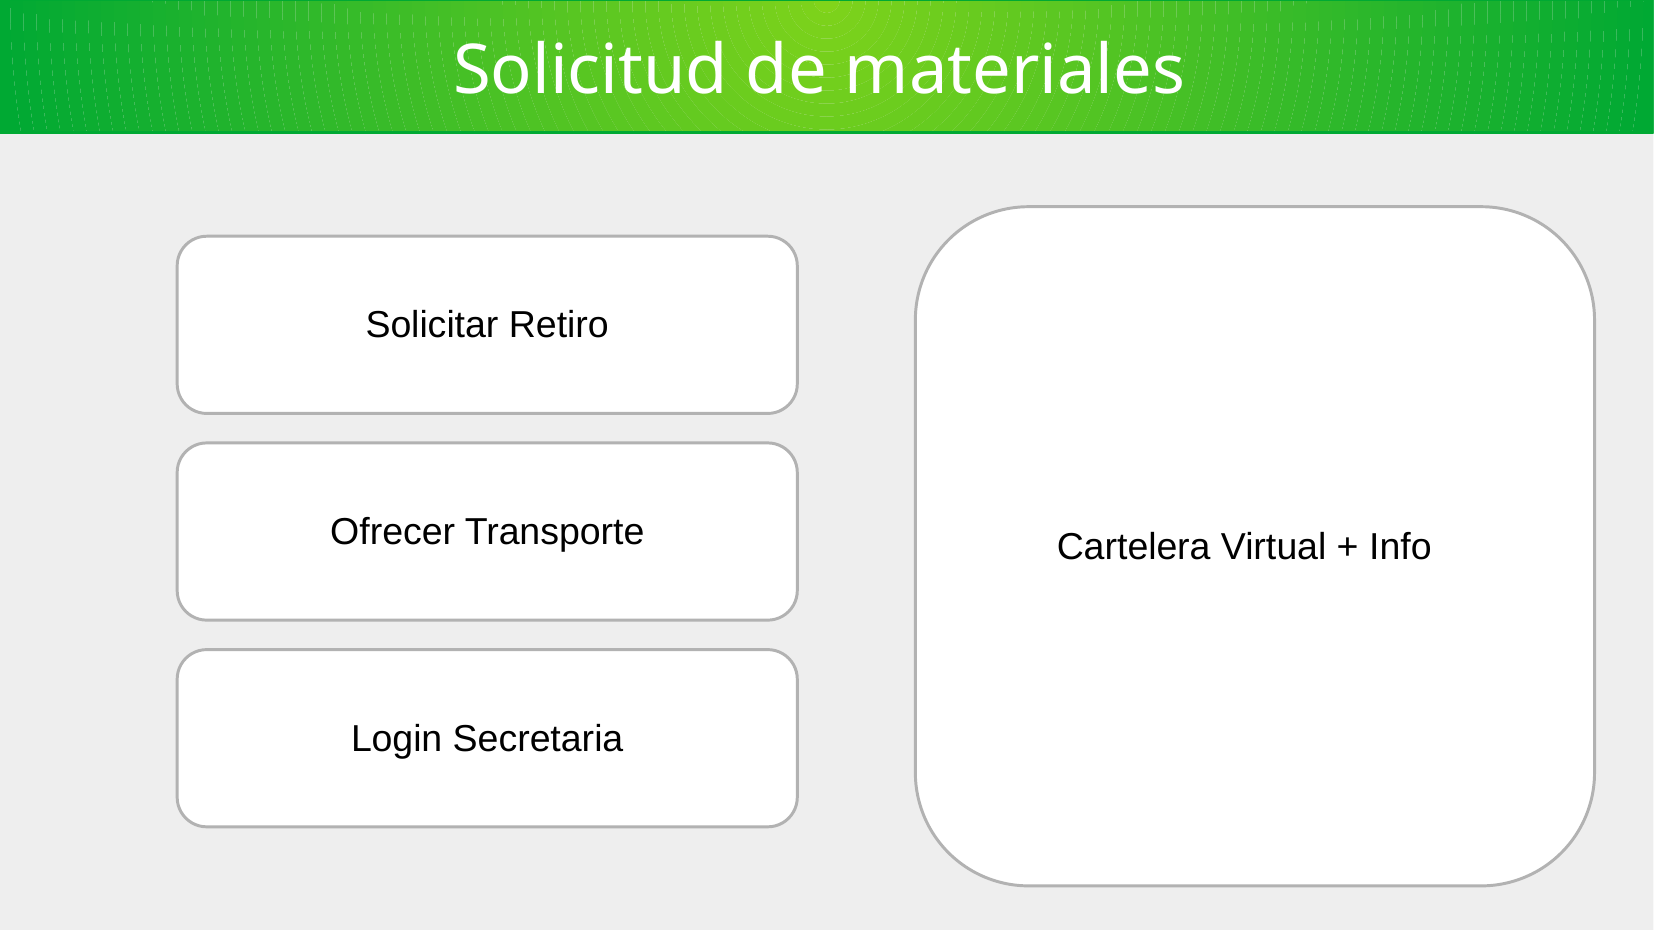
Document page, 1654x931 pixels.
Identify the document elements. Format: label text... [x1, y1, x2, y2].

title Solicitud de materiales [73, 14, 1565, 119]
text_box Solicitar Retiro [177, 236, 798, 414]
text_box Login Secretaria [177, 649, 798, 827]
text_box Cartelera Virtual + Info [915, 206, 1595, 886]
text_box Ofrecer Transporte [177, 442, 798, 621]
